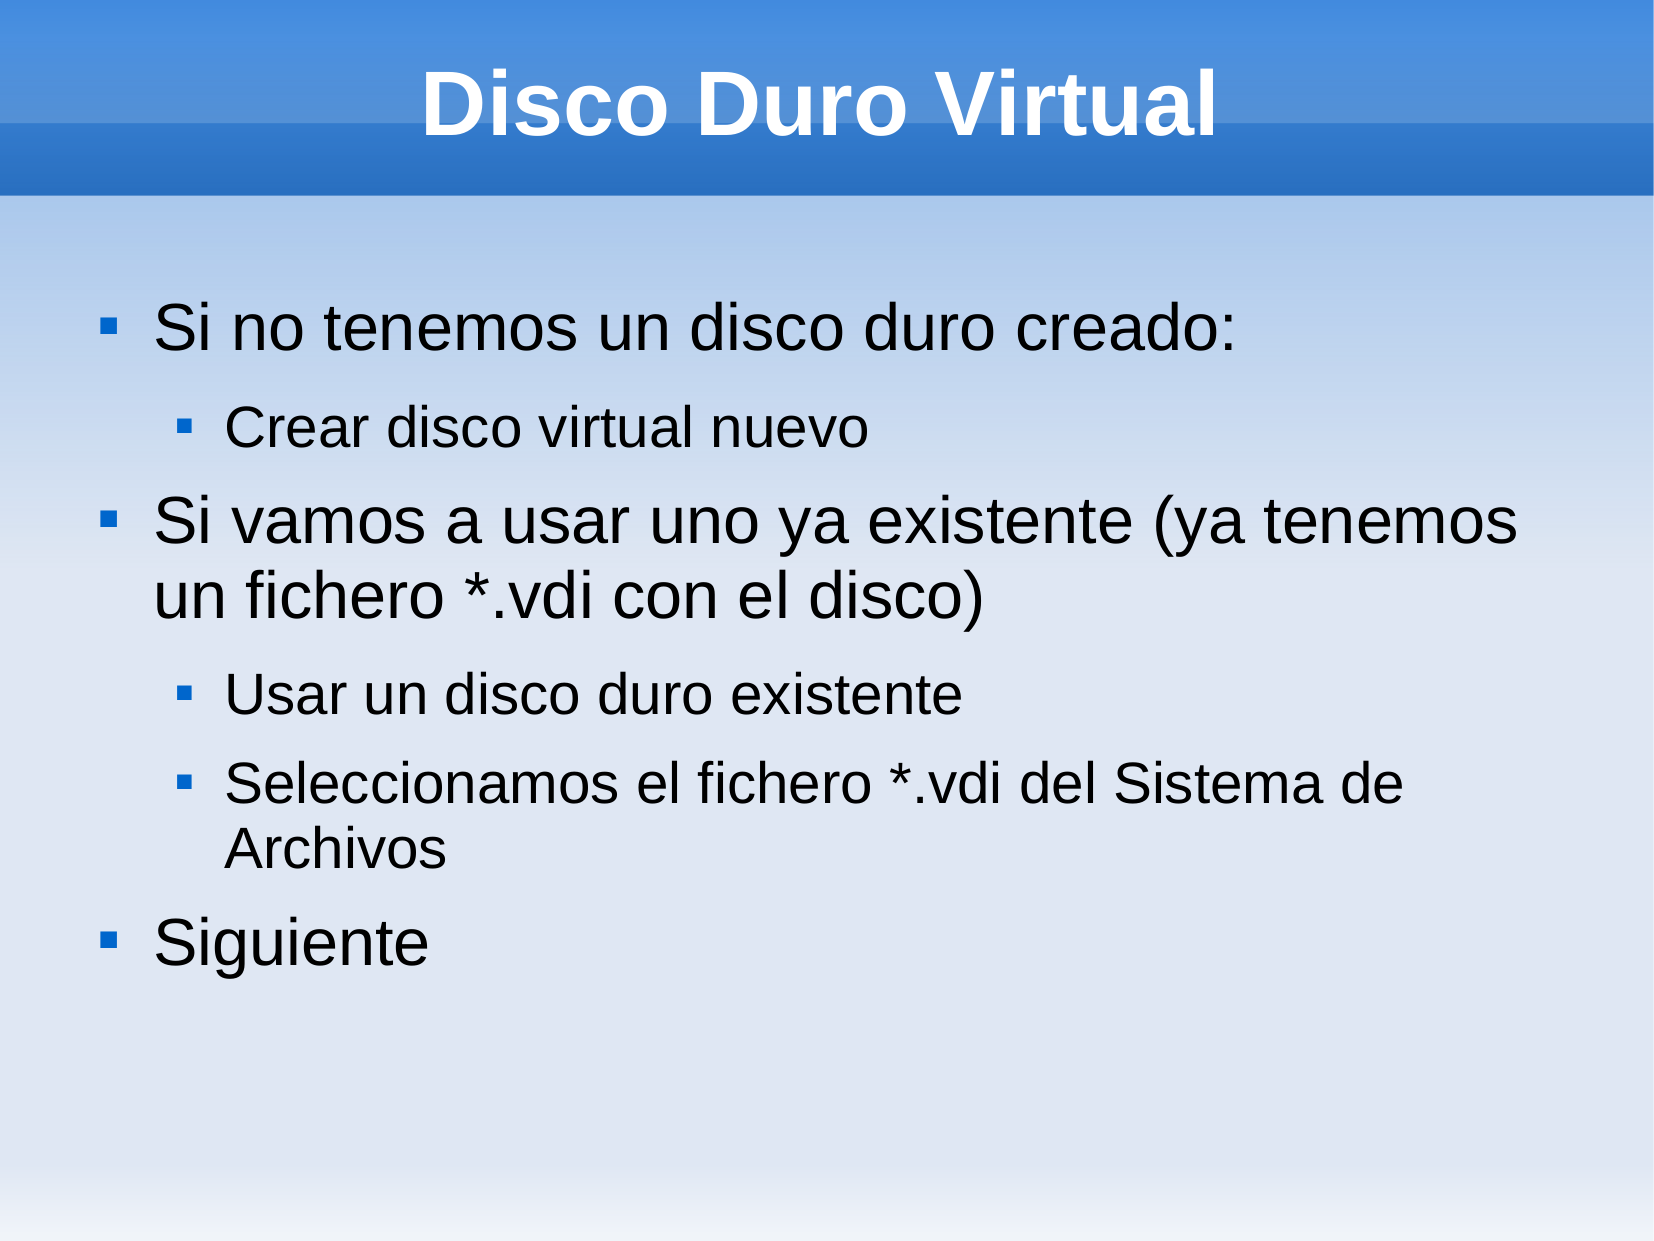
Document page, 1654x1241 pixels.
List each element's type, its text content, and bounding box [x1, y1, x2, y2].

picture [0, 0, 1654, 1241]
list Si no tenemos un disco duro creado: Crear disco virtual nuevo Si vamos a usar uno ya existente (ya tenemos un fichero *.vdi con el disco) Usar un disco duro existente Seleccionamos el fichero *.vdi del Sistema de Archivos Siguiente [82, 290, 1571, 1109]
title Disco Duro Virtual [76, 0, 1565, 208]
